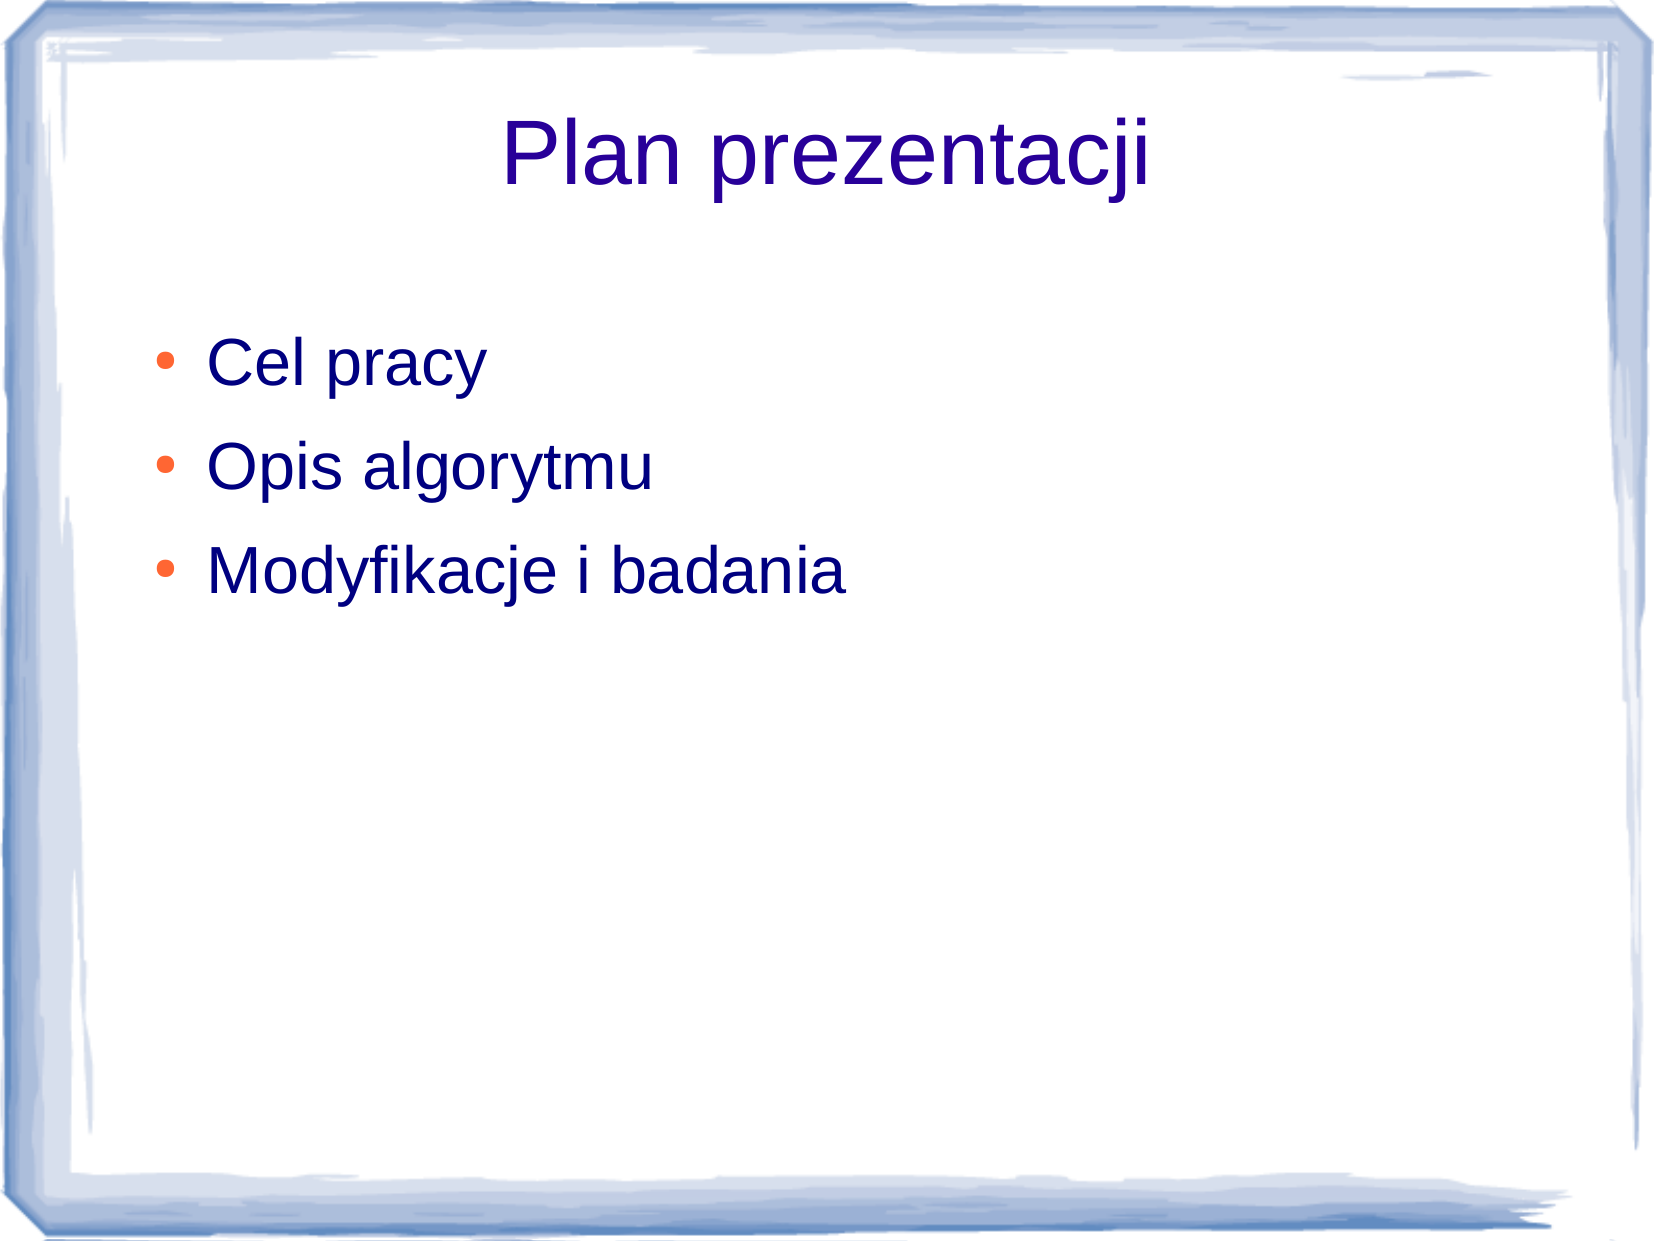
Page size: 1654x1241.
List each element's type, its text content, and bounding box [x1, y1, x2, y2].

title Plan prezentacji [82, 49, 1571, 257]
picture [0, 0, 1654, 1241]
list Cel pracy Opis algorytmu Modyfikacje i badania [118, 324, 1571, 1004]
